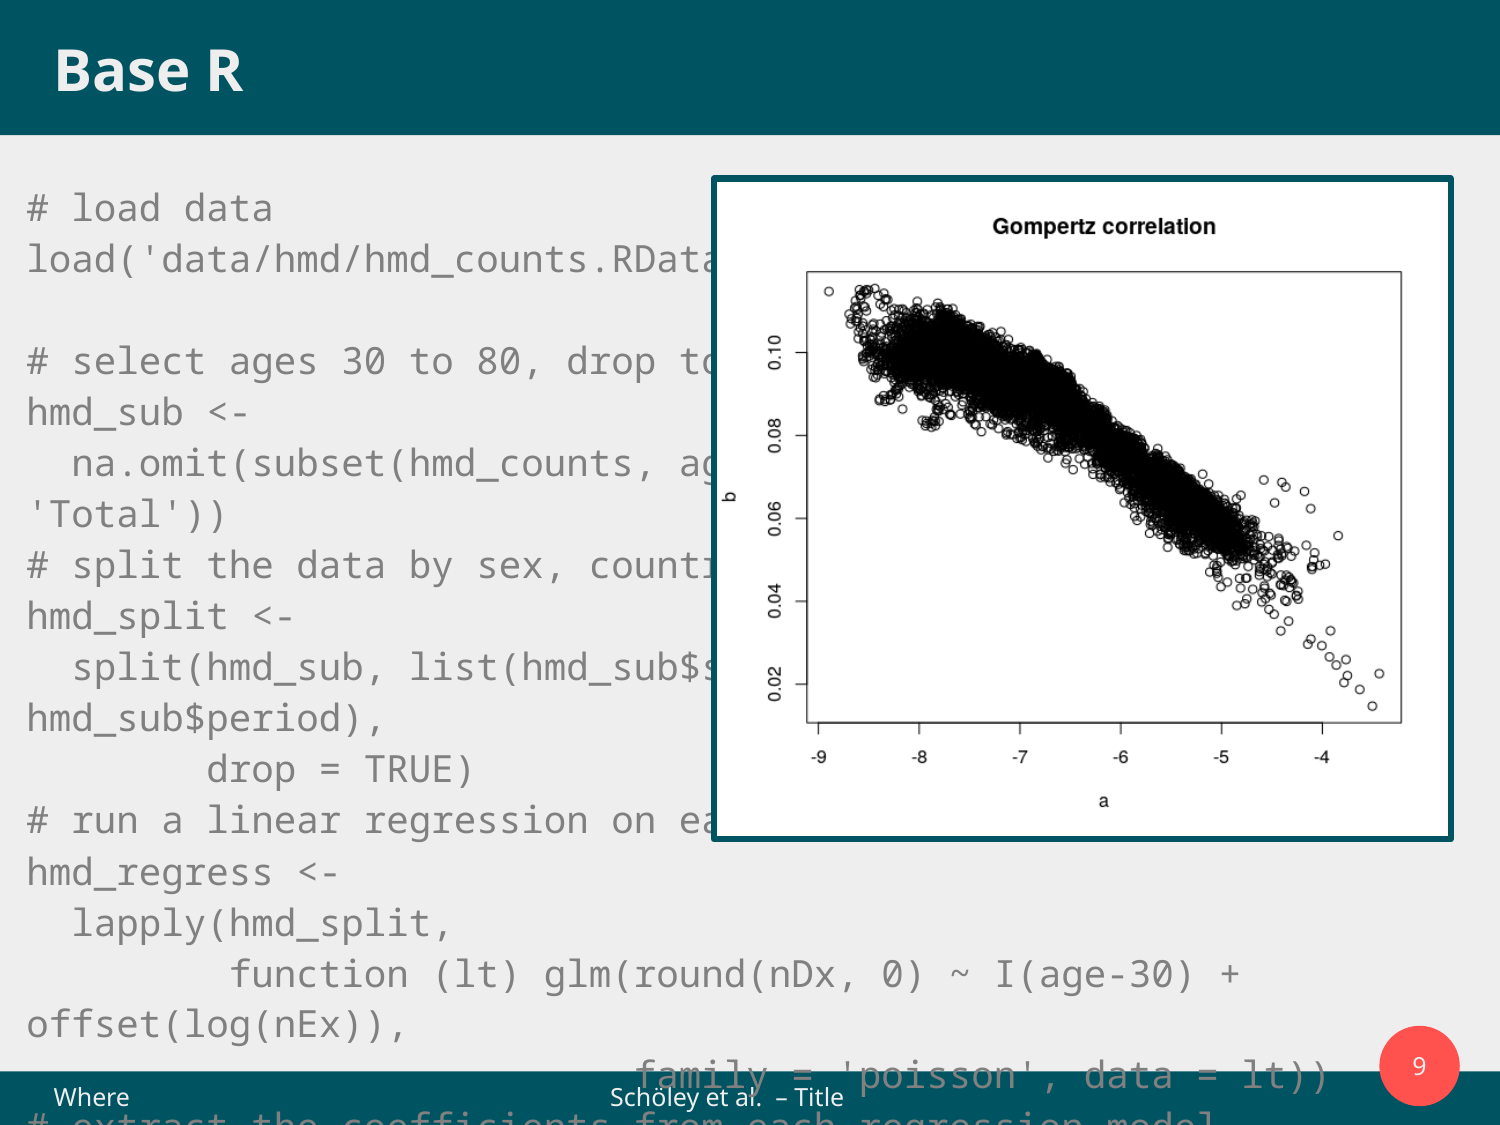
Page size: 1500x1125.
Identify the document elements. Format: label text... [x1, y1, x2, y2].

text_box # load data load('data/hmd/hmd_counts.RData') # select ages 30 to 80, drop total counts, drop NAs hmd_sub <- na.omit(subset(hmd_counts, age >= 30 & age < 80 & sex != 'Total')) # split the data by sex, country and year hmd_split <- split(hmd_sub, list(hmd_sub$sex, hmd_sub$country, hmd_sub$period), drop = TRUE) # run a linear regression on each subset hmd_regress <- lapply(hmd_split, function (lt) glm(round(nDx, 0) ~ I(age-30) + offset(log(nEx)), family = 'poisson', data = lt)) # extract the coefficients from each regression model hmd_coef <- t(sapply(hmd_regress, coef)) # plot a versus b coefficients plot(x = hmd_coef[,1], y = hmd_coef[,2], main = 'Gompertz correlation', xlab = 'a', ylab = 'b') [11, 174, 1489, 1020]
title Base R [53, 0, 1447, 141]
picture [716, 181, 1448, 837]
